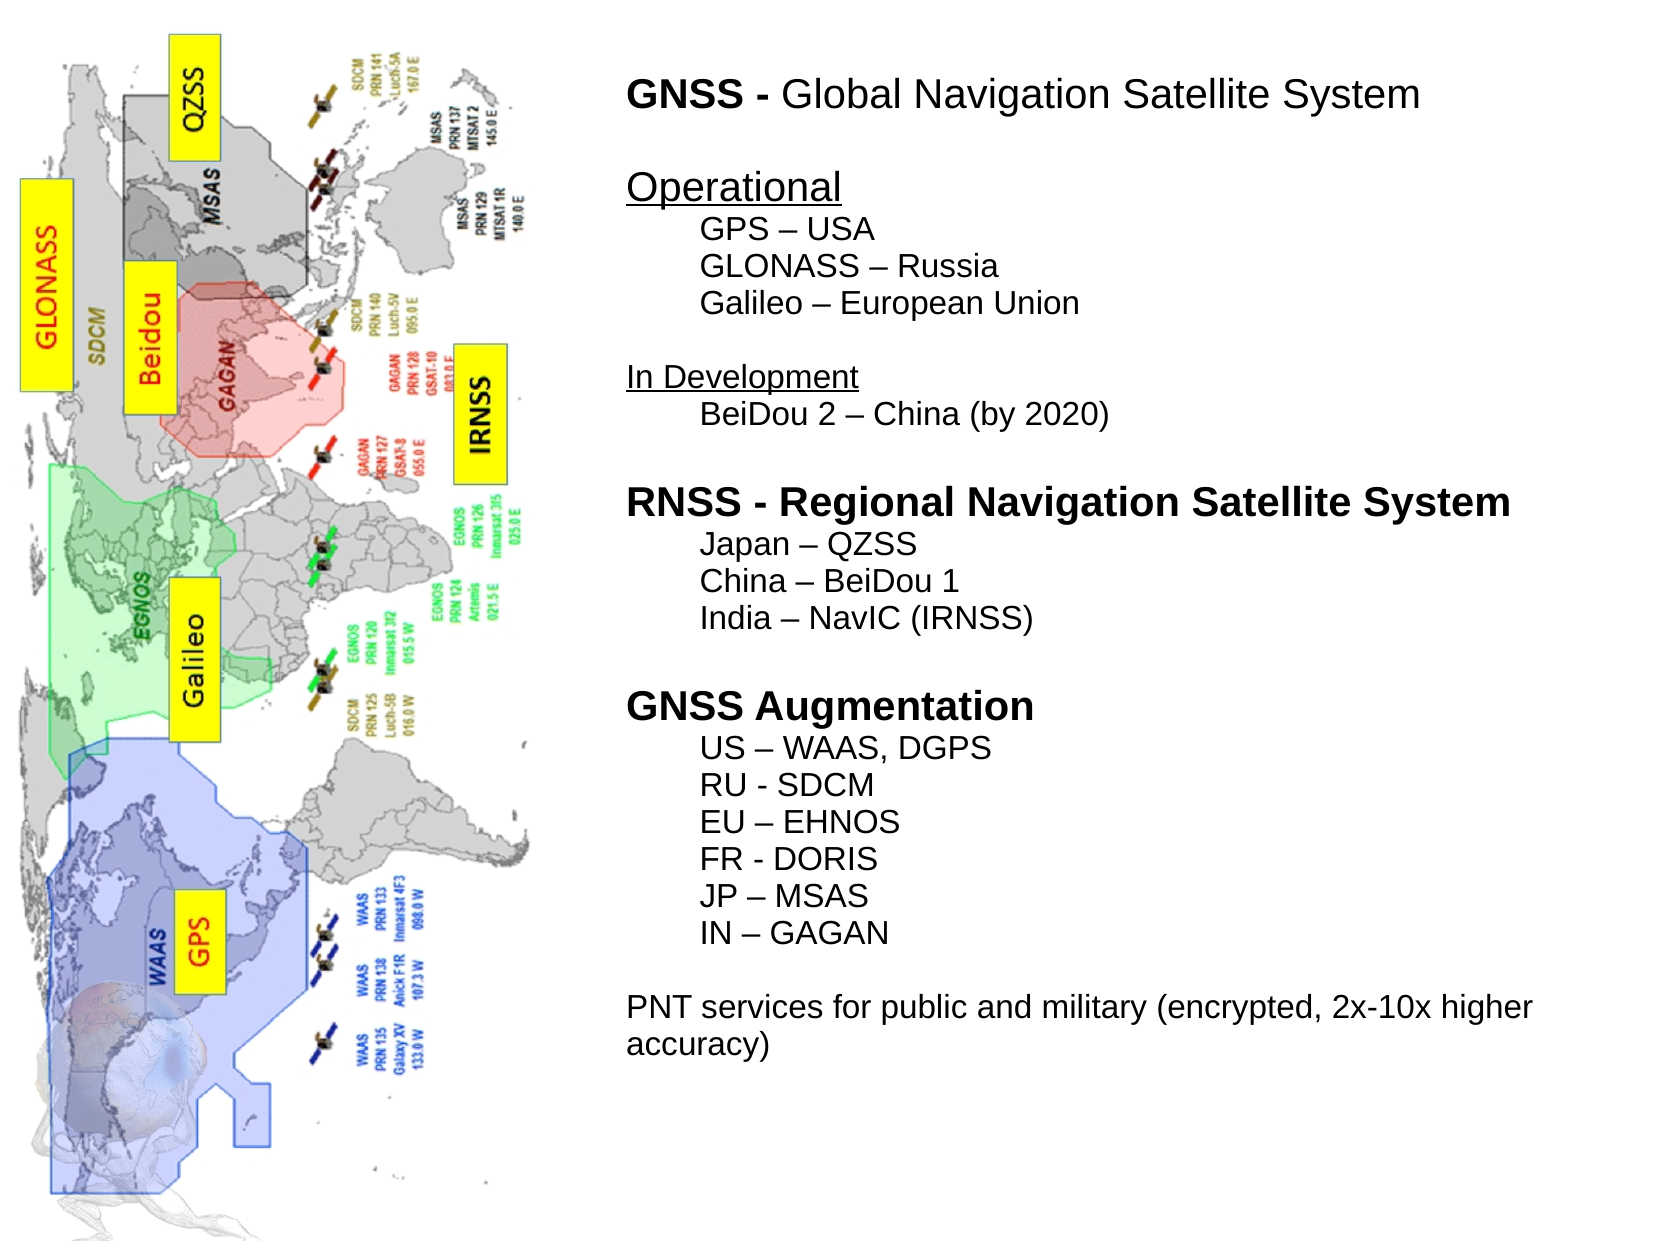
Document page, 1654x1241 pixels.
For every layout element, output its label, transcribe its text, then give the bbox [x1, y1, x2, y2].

text_box GNSS - Global Navigation Satellite System Operational GPS – USA GLONASS – Russia Galileo – European Union In Development BeiDou 2 – China (by 2020) RNSS - Regional Navigation Satellite System Japan – QZSS China – BeiDou 1 India – NavIC (IRNSS) GNSS Augmentation US – WAAS, DGPS RU - SDCM EU – EHNOS FR - DORIS JP – MSAS IN – GAGAN PNT services for public and military (encrypted, 2x-10x higher accuracy) [625, 70, 1583, 1182]
picture [12, 23, 534, 1241]
